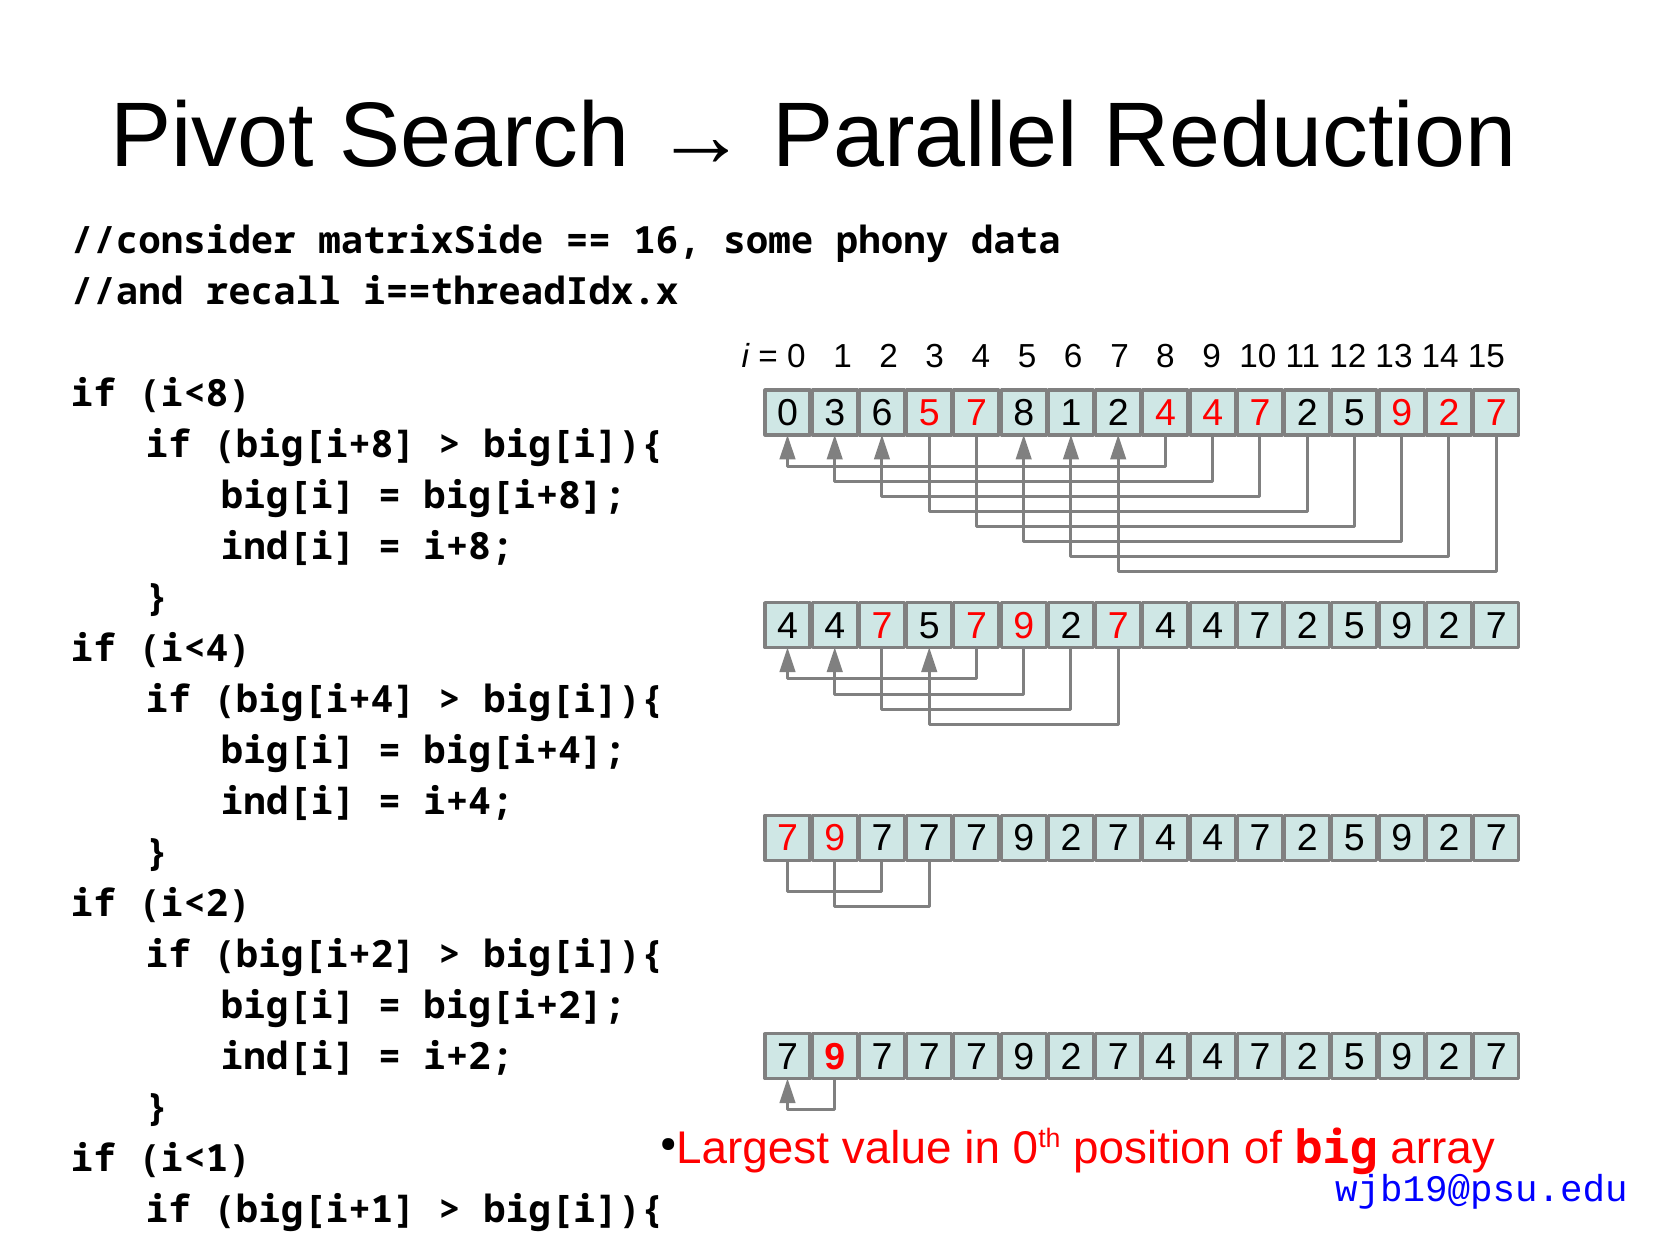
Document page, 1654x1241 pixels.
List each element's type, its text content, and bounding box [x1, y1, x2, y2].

text_box 5 [1331, 602, 1377, 648]
text_box 7 [1095, 1033, 1141, 1079]
text_box 7 [953, 390, 999, 436]
text_box 5 [1331, 1033, 1377, 1079]
text_box 2 [1284, 815, 1330, 861]
text_box 2 [1426, 1033, 1472, 1079]
text_box 7 [1237, 1033, 1283, 1079]
text_box 9 [1001, 602, 1047, 648]
text_box 5 [1331, 390, 1377, 436]
text_box 4 [1142, 602, 1188, 648]
text_box 2 [1426, 390, 1472, 436]
text_box 7 [765, 1033, 811, 1079]
text_box 2 [1284, 602, 1330, 648]
text_box 4 [1142, 815, 1188, 861]
text_box 0 [765, 390, 811, 436]
text_box 4 [1190, 1033, 1236, 1079]
text_box 7 [1237, 815, 1283, 861]
text_box 2 [1048, 815, 1094, 861]
text_box 4 [1190, 815, 1236, 861]
text_box 7 [859, 1033, 905, 1079]
text_box 2 [1426, 815, 1472, 861]
text_box 1 [1048, 390, 1094, 436]
text_box 9 [1379, 602, 1425, 648]
text_box 9 [1001, 815, 1047, 861]
text_box i = 0 1 2 3 4 5 6 7 8 9 10 11 12 13 14 15 [726, 330, 1522, 382]
text_box 4 [1142, 1033, 1188, 1079]
text_box 3 [812, 390, 858, 436]
text_box 9 [812, 1033, 858, 1079]
text_box 7 [765, 815, 811, 861]
text_box 2 [1095, 390, 1141, 436]
text_box 2 [1048, 1033, 1094, 1079]
text_box 7 [1237, 602, 1283, 648]
text_box 2 [1048, 602, 1094, 648]
text_box 9 [1379, 390, 1425, 436]
text_box 7 [1473, 815, 1519, 861]
text_box wjb19@psu.edu [1320, 1162, 1643, 1220]
text_box 5 [906, 602, 952, 648]
text_box 5 [1331, 815, 1377, 861]
text_box 2 [1284, 390, 1330, 436]
text_box 4 [1190, 602, 1236, 648]
text_box 4 [812, 602, 858, 648]
text_box 9 [1379, 815, 1425, 861]
text_box 7 [1473, 390, 1519, 436]
text_box 7 [1473, 602, 1519, 648]
text_box 4 [765, 602, 811, 648]
text_box 7 [953, 602, 999, 648]
text_box 8 [1001, 390, 1047, 436]
text_box 7 [859, 815, 905, 861]
text_box 9 [1001, 1033, 1047, 1079]
text_box 7 [859, 602, 905, 648]
text_box 7 [1095, 815, 1141, 861]
text_box 4 [1142, 390, 1188, 436]
text_box 6 [859, 390, 905, 436]
text_box 7 [953, 1033, 999, 1079]
text_box 9 [812, 815, 858, 861]
text_box 2 [1426, 602, 1472, 648]
text_box 4 [1190, 390, 1236, 436]
text_box 7 [953, 815, 999, 861]
text_box 7 [1237, 390, 1283, 436]
text_box 7 [1095, 602, 1141, 648]
text_box 7 [1473, 1033, 1519, 1079]
text_box 5 [906, 390, 952, 436]
text_box 2 [1284, 1033, 1330, 1079]
text_box 7 [906, 815, 952, 861]
text_box 7 [906, 1033, 952, 1079]
subtitle //consider matrixSide == 16, some phony data //and recall i==threadIdx.x if (i<8) if (big[i+8] > big[i]){ big[i] = big[i+8]; ind[i] = i+8; } if (i<4) if (big[i+4] > big[i]){ big[i] = big[i+4]; ind[i] = i+4; } if (i<2) if (big[i+2] > big[i]){ big[i] = big[i+2]; ind[i] = i+2; } if (i<1) if (big[i+1] > big[i]){ big[i] = big[i+1]; ind[i] = i+1; } [70, 213, 1642, 1241]
text_box 9 [1379, 1033, 1425, 1079]
title Pivot Search → Parallel Reduction [82, 31, 1571, 213]
text_box Largest value in 0th position of big array [660, 1117, 1591, 1174]
